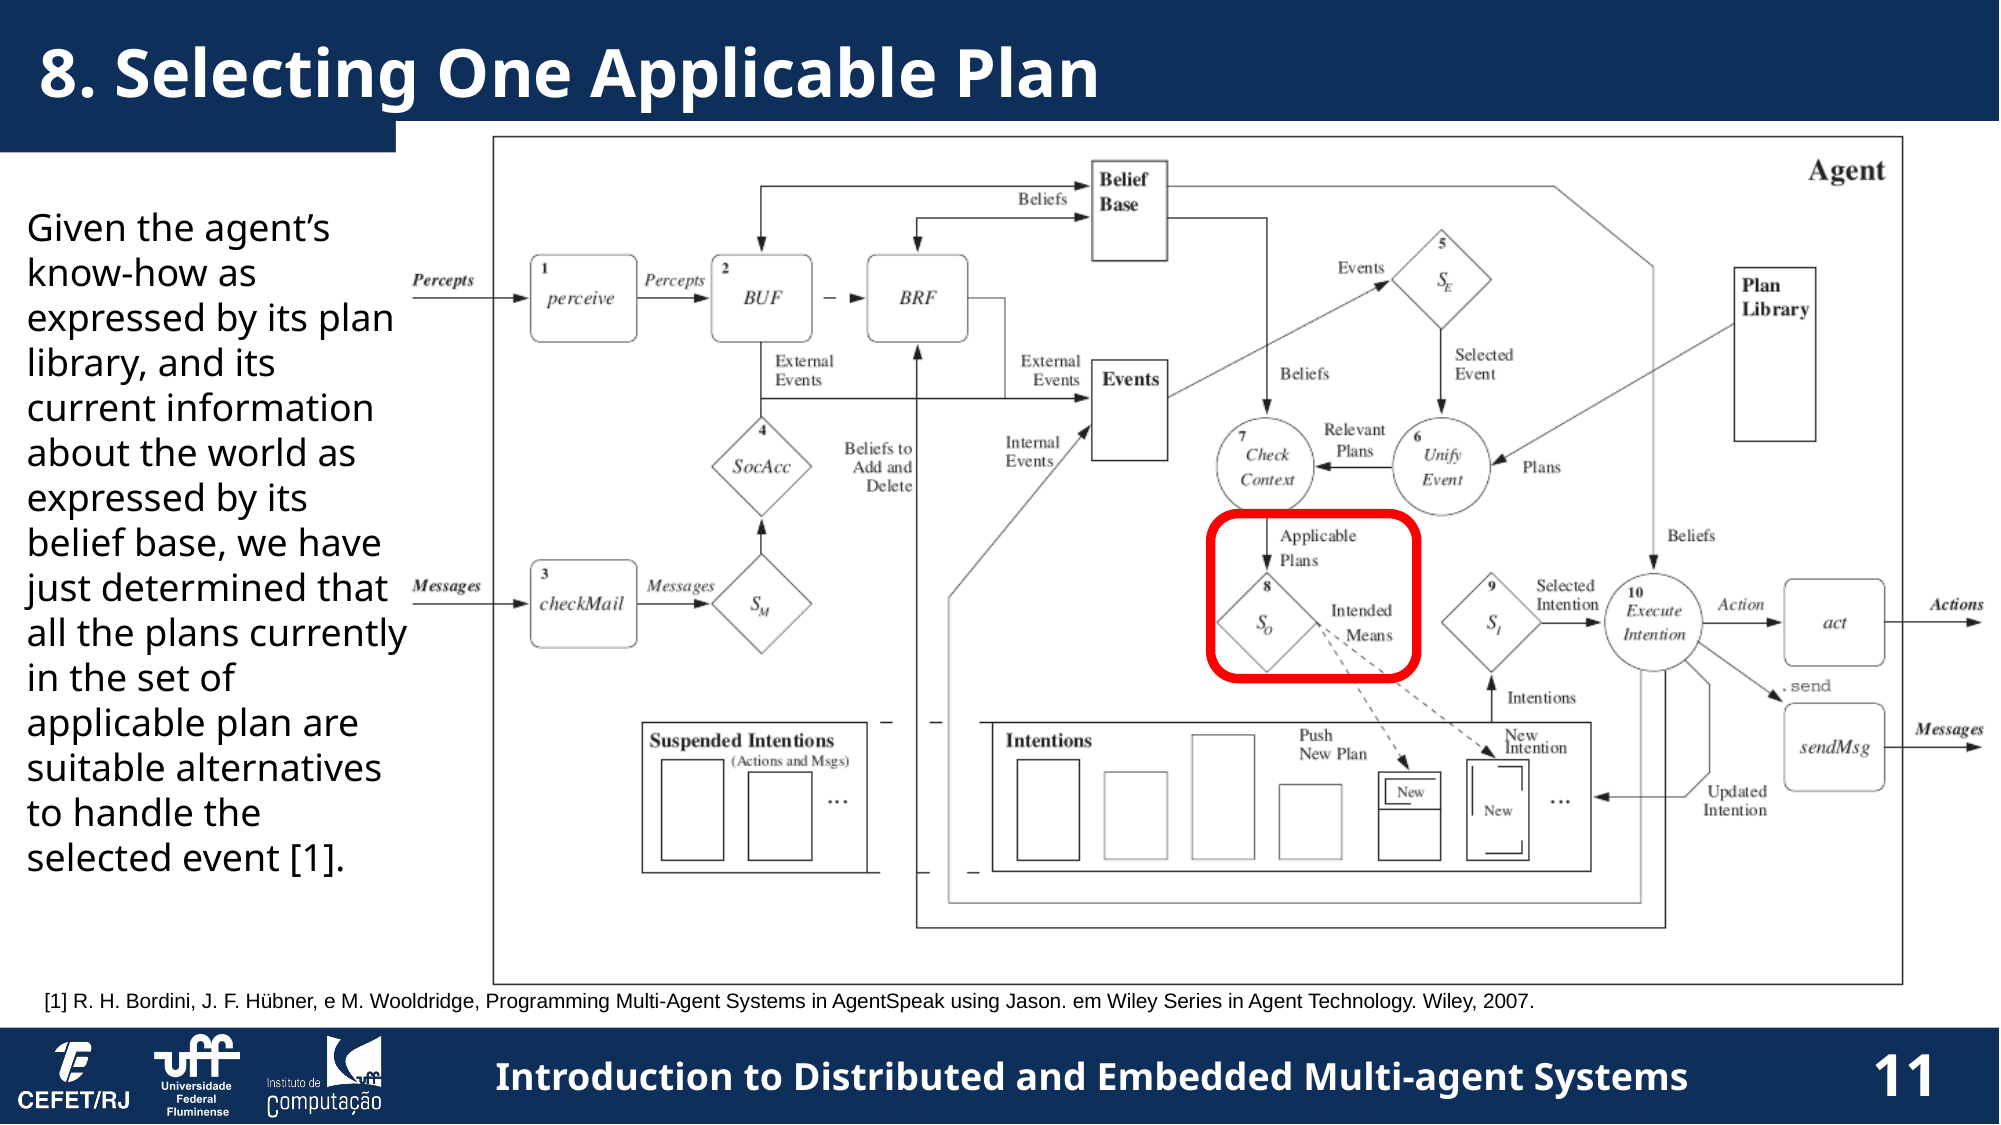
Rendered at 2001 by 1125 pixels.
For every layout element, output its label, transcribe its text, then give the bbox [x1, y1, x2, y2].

picture [395, 121, 2000, 987]
picture [18, 1021, 129, 1125]
text_box Given the agent’s know-how as expressed by its plan library, and its current information about the world as expressed by its belief base, we have just determined that all the plans currently in the set of applicable plan are suitable alternatives to handle the selected event [1]. [11, 196, 425, 886]
text_box 8. Selecting One Applicable Plan [25, 23, 1999, 119]
text_box [1] R. H. Bordini, J. F. Hübner, e M. Wooldridge, Programming Multi-Agent Systems in AgentSpeak using Jason. em Wiley Series in Agent Technology. Wiley, 2007. [29, 980, 1978, 1018]
picture [153, 1033, 241, 1121]
picture [265, 1033, 383, 1118]
